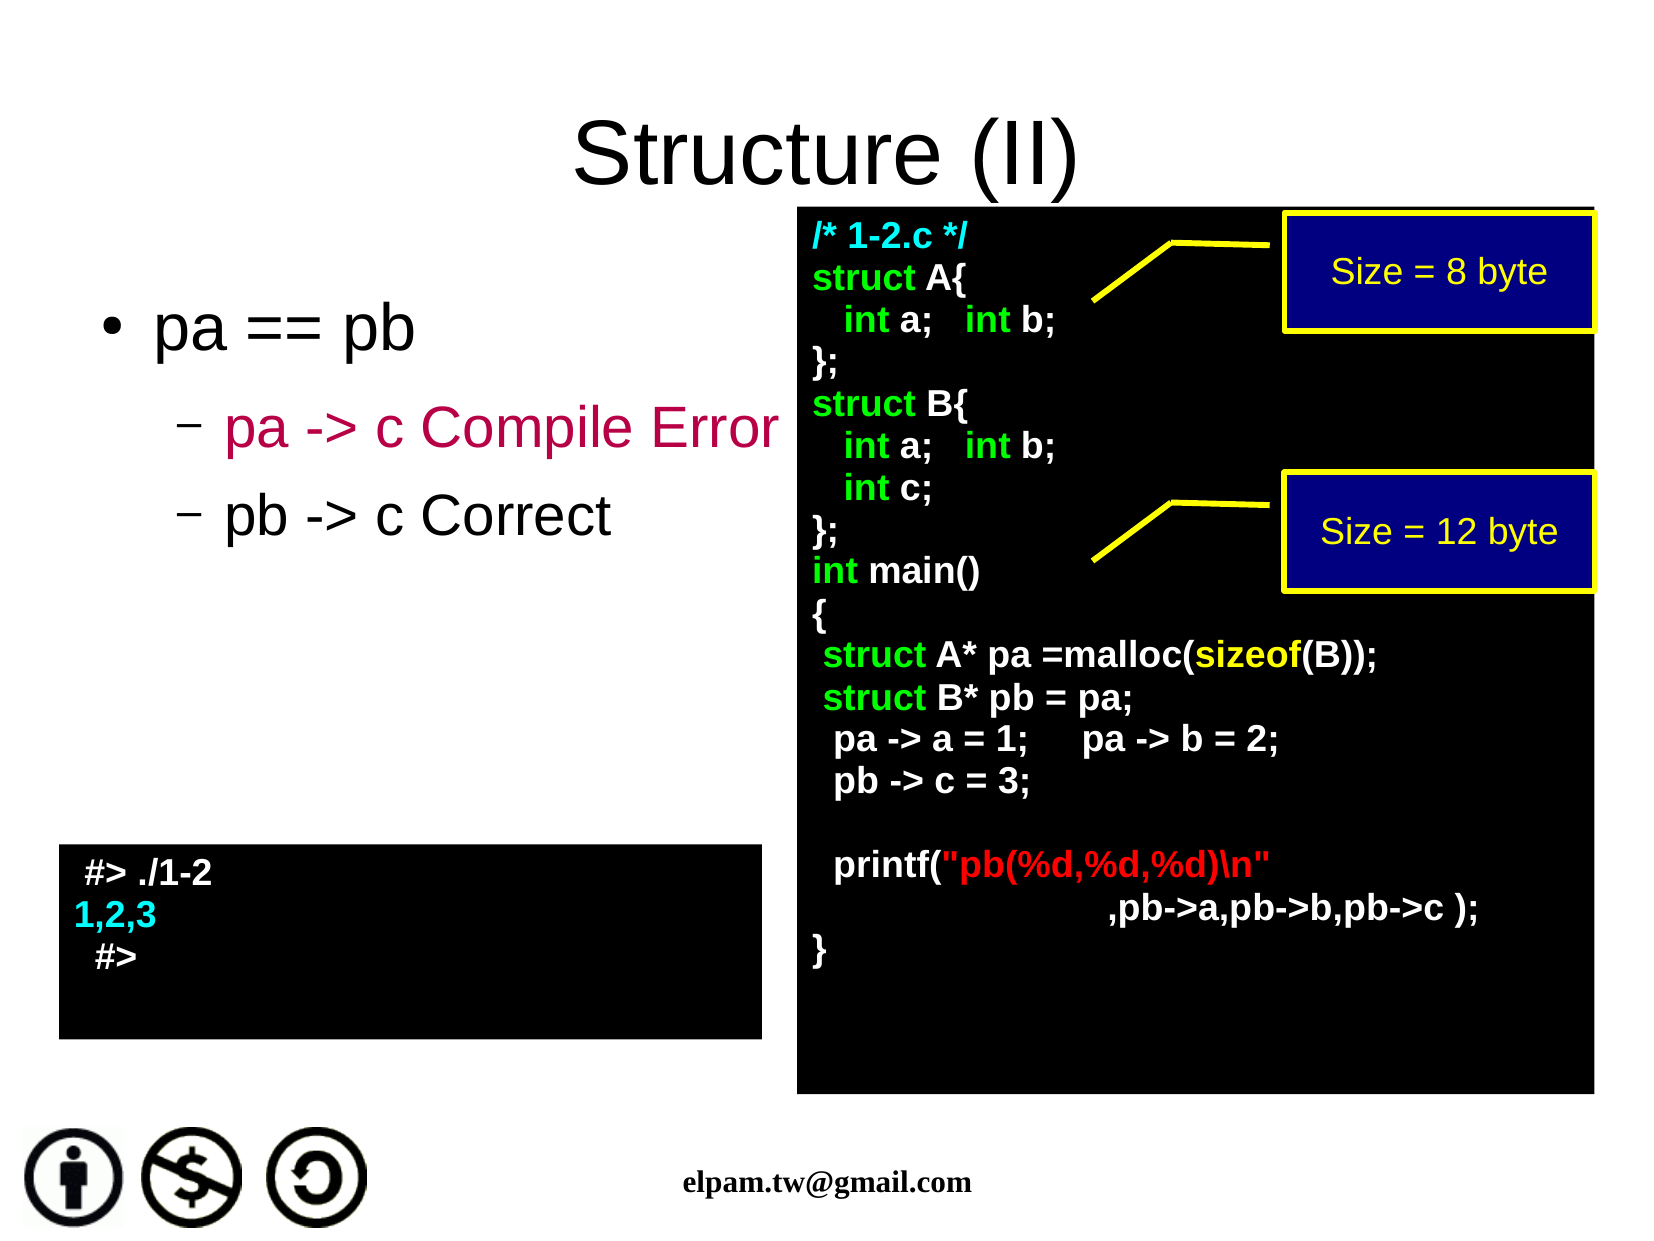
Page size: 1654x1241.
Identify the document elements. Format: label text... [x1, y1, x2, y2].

picture [23, 1127, 124, 1228]
picture [266, 1127, 367, 1228]
text_box Size = 8 byte [1285, 213, 1595, 331]
title Structure (II) [82, 56, 1571, 250]
list pa == pb pa -> c Compile Error pb -> c Correct [82, 290, 797, 1094]
text_box #> ./1-2 1,2,3 #> [59, 844, 762, 1040]
text_box /* 1-2.c */ struct A{ int a; int b; }; struct B{ int a; int b; int c; }; int main() { struct A* pa =malloc(sizeof(B)); struct B* pb = pa; pa -> a = 1; pa -> b = 2; pb -> c = 3; printf("pb(%d,%d,%d)\n" ,pb->a,pb->b,pb->c ); } [797, 206, 1595, 1095]
text_box Size = 12 byte [1284, 472, 1594, 591]
picture [141, 1127, 242, 1228]
